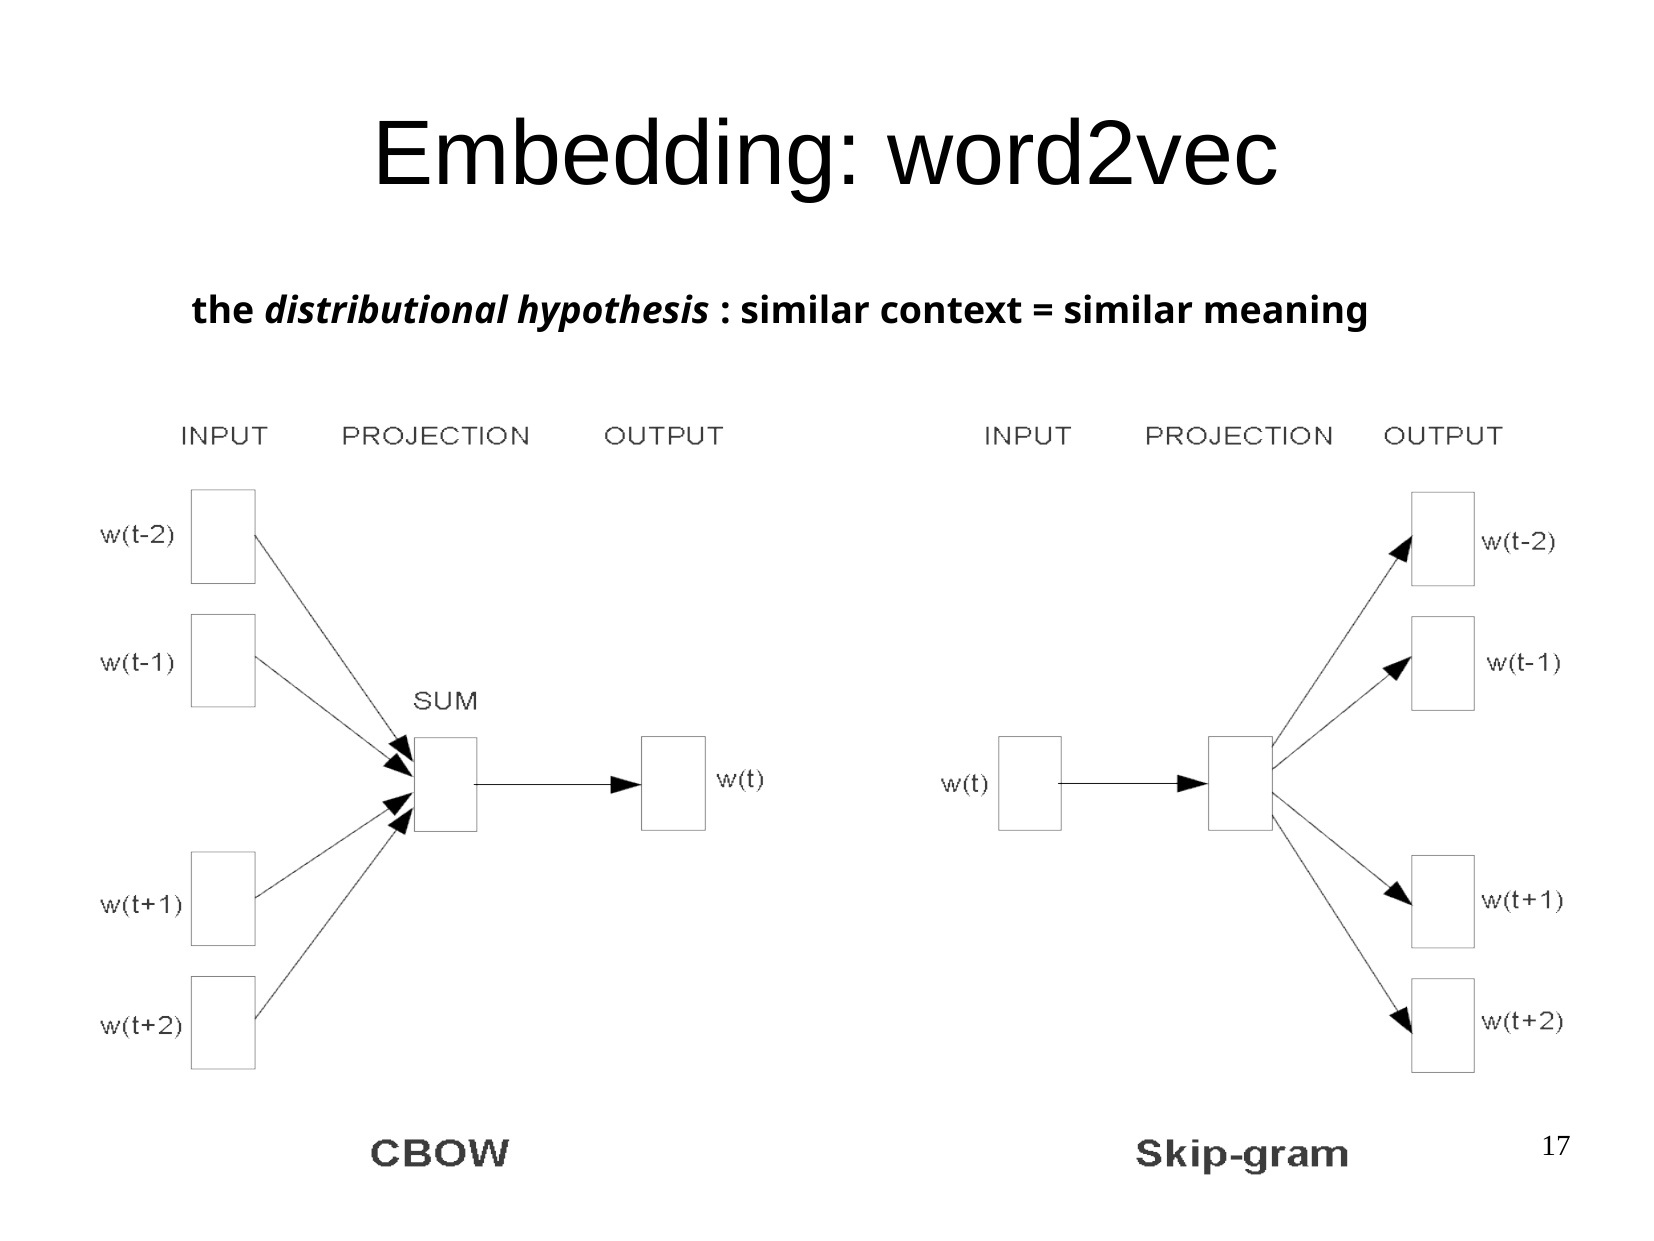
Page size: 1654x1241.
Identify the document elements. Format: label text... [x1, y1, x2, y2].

picture [62, 414, 1580, 1185]
title Embedding: word2vec [82, 49, 1571, 257]
text_box the distributional hypothesis : similar context = similar meaning [176, 276, 1574, 336]
